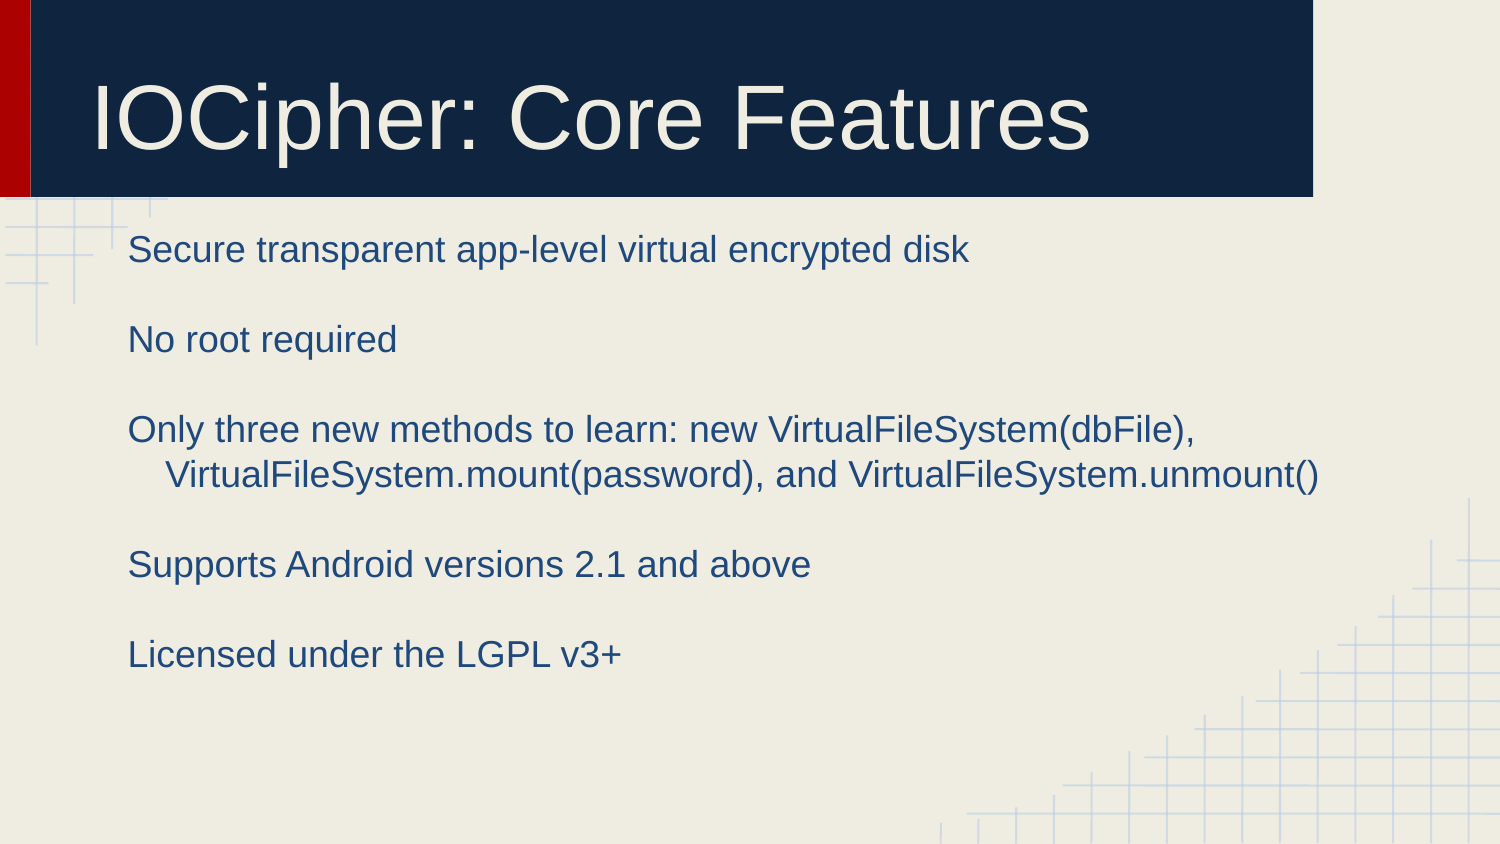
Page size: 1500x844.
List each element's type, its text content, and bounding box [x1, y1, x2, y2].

list Secure transparent app-level virtual encrypted disk No root required Only three new methods to learn: new VirtualFileSystem(dbFile), VirtualFileSystem.mount(password), and VirtualFileSystem.unmount() Supports Android versions 2.1 and above Licensed under the LGPL v3+ [75, 209, 1425, 806]
title IOCipher: Core Features [75, 16, 1276, 183]
